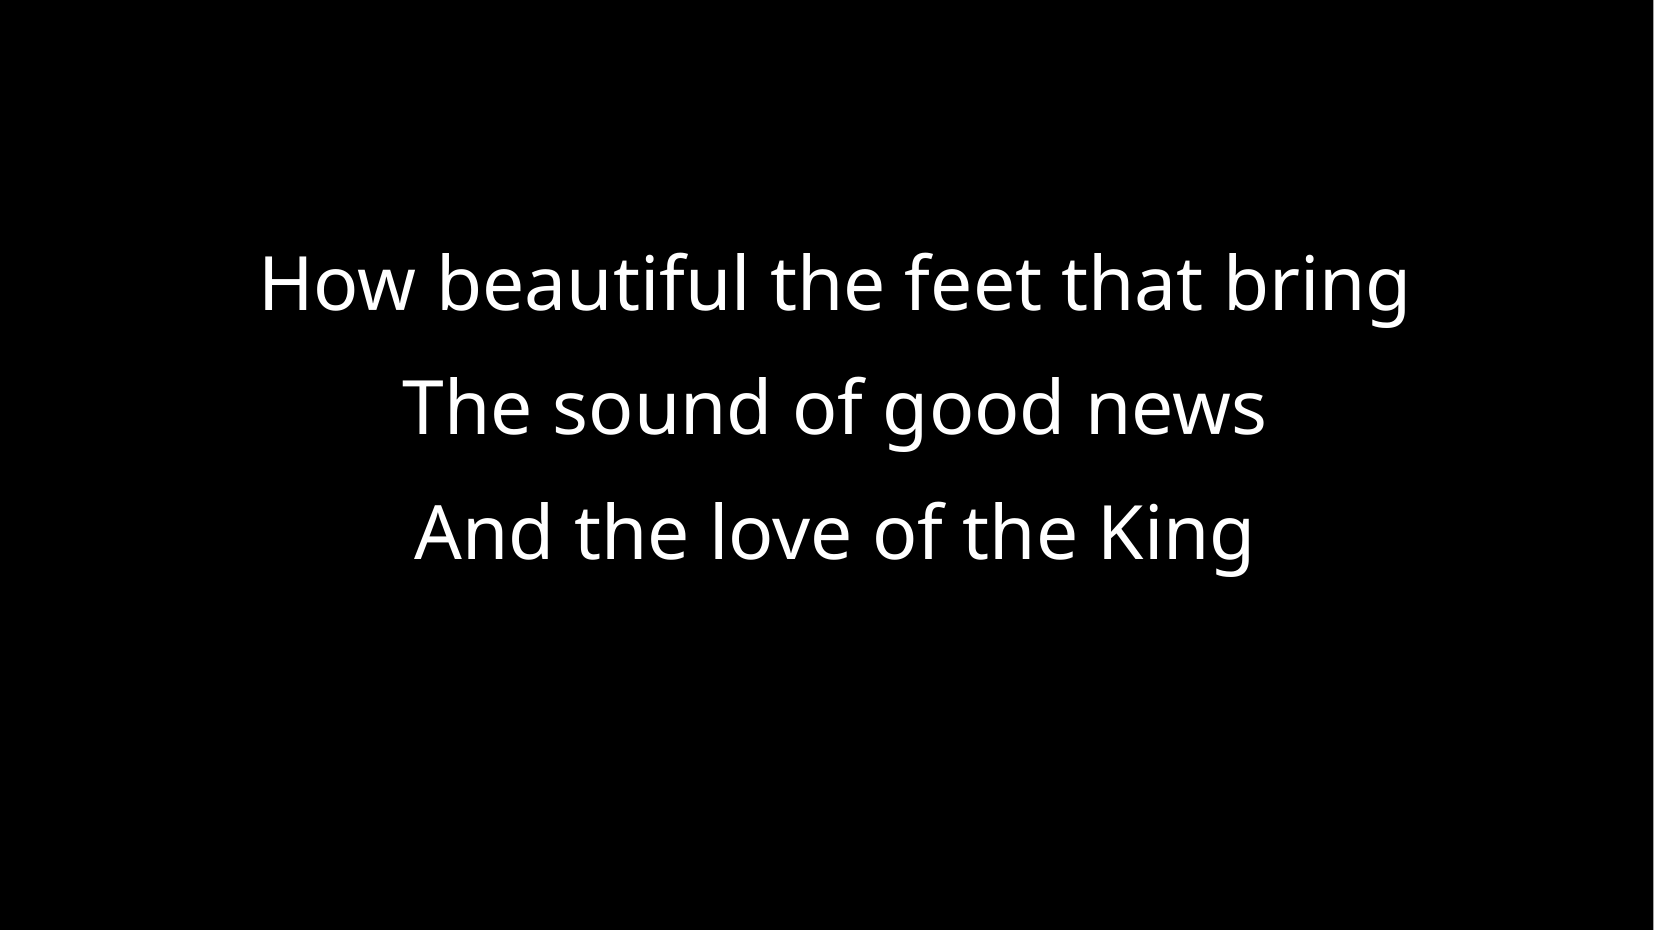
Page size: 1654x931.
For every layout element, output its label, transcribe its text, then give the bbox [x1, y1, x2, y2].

list How beautiful the feet that bring The sound of good news And the love of the King [0, 230, 1654, 922]
